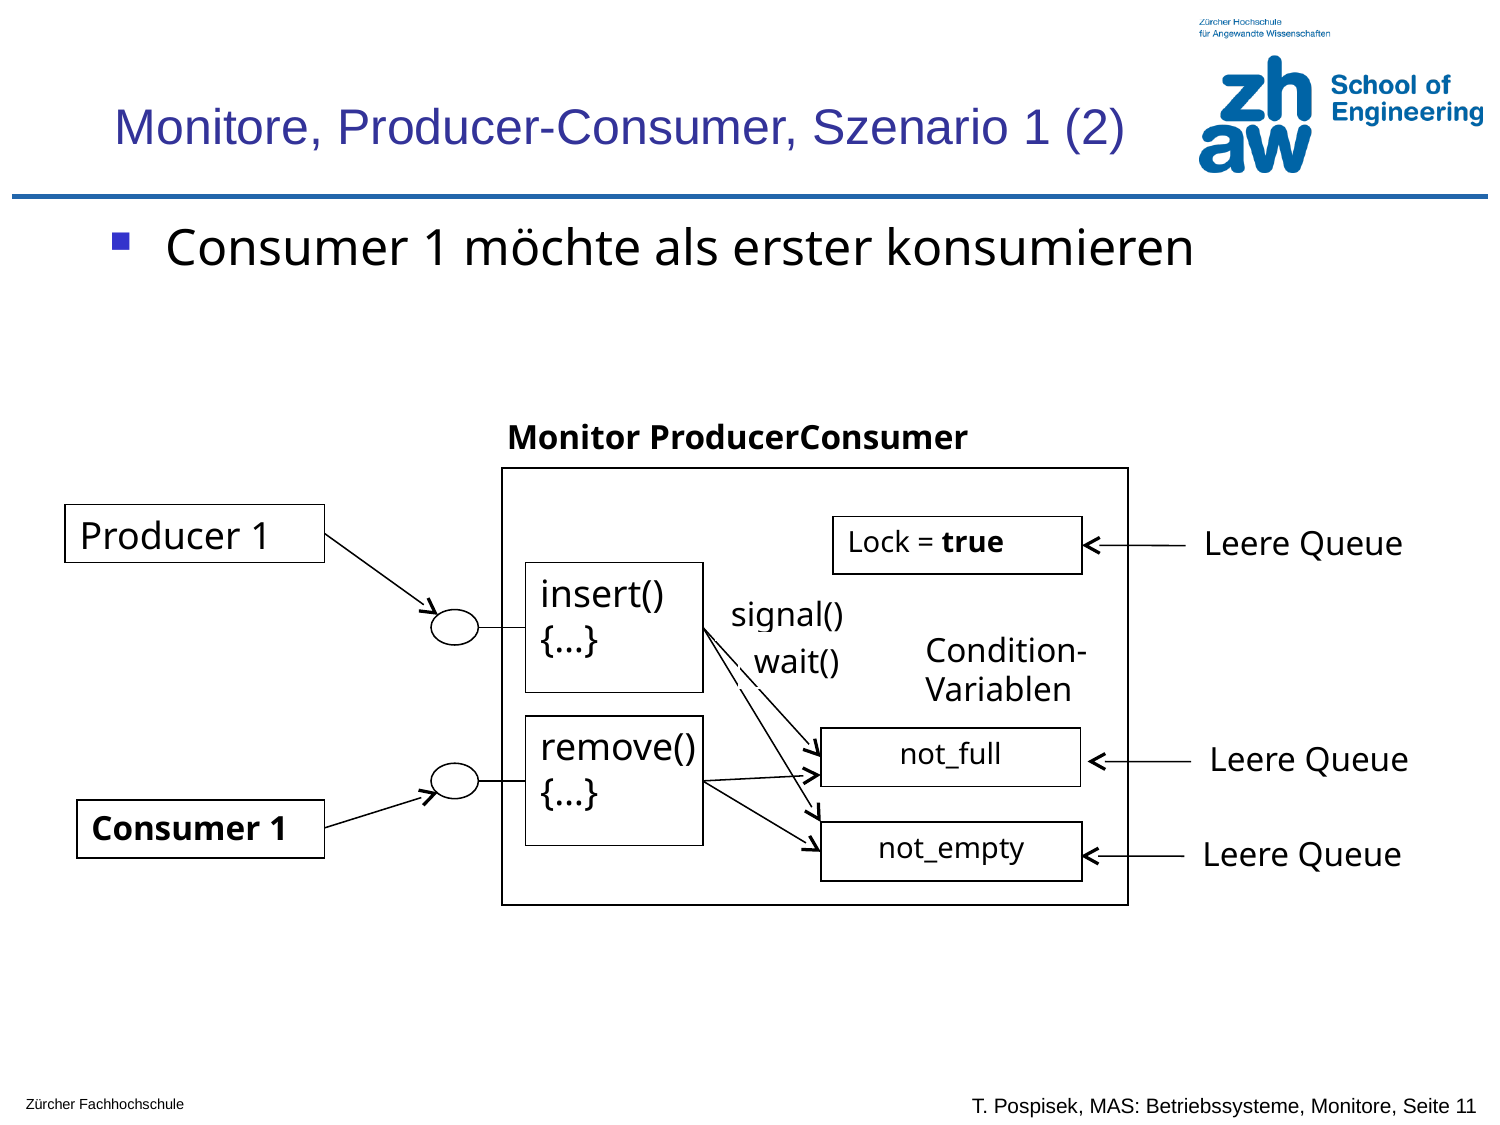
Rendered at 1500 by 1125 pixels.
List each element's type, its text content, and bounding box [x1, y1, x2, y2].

text_box Leere Queue [1189, 515, 1419, 570]
text_box not_full [820, 727, 1081, 787]
text_box [430, 609, 479, 646]
text_box Leere Queue [1194, 731, 1424, 786]
text_box wait() [739, 633, 855, 688]
text_box [713, 641, 739, 683]
text_box insert() {…} [525, 562, 703, 693]
text_box Monitor ProducerConsumer [492, 408, 984, 464]
text_box Consumer 1 möchte als erster konsumieren [94, 207, 1211, 283]
text_box Lock = true [832, 516, 1082, 575]
picture [1199, 19, 1483, 173]
text_box not_empty [820, 822, 1082, 882]
text_box [430, 763, 479, 799]
text_box [501, 628, 790, 780]
title Monitore, Producer-Consumer, Szenario 1 (2) [99, 50, 1379, 163]
text_box [501, 467, 1128, 905]
text_box Leere Queue [1187, 825, 1418, 881]
text_box Producer 1 [64, 504, 325, 563]
text_box [718, 641, 739, 664]
text_box Condition- Variablen [910, 621, 1103, 716]
text_box Consumer 1 [76, 800, 325, 858]
text_box remove() {…} [525, 715, 703, 846]
text_box signal() [715, 585, 859, 641]
